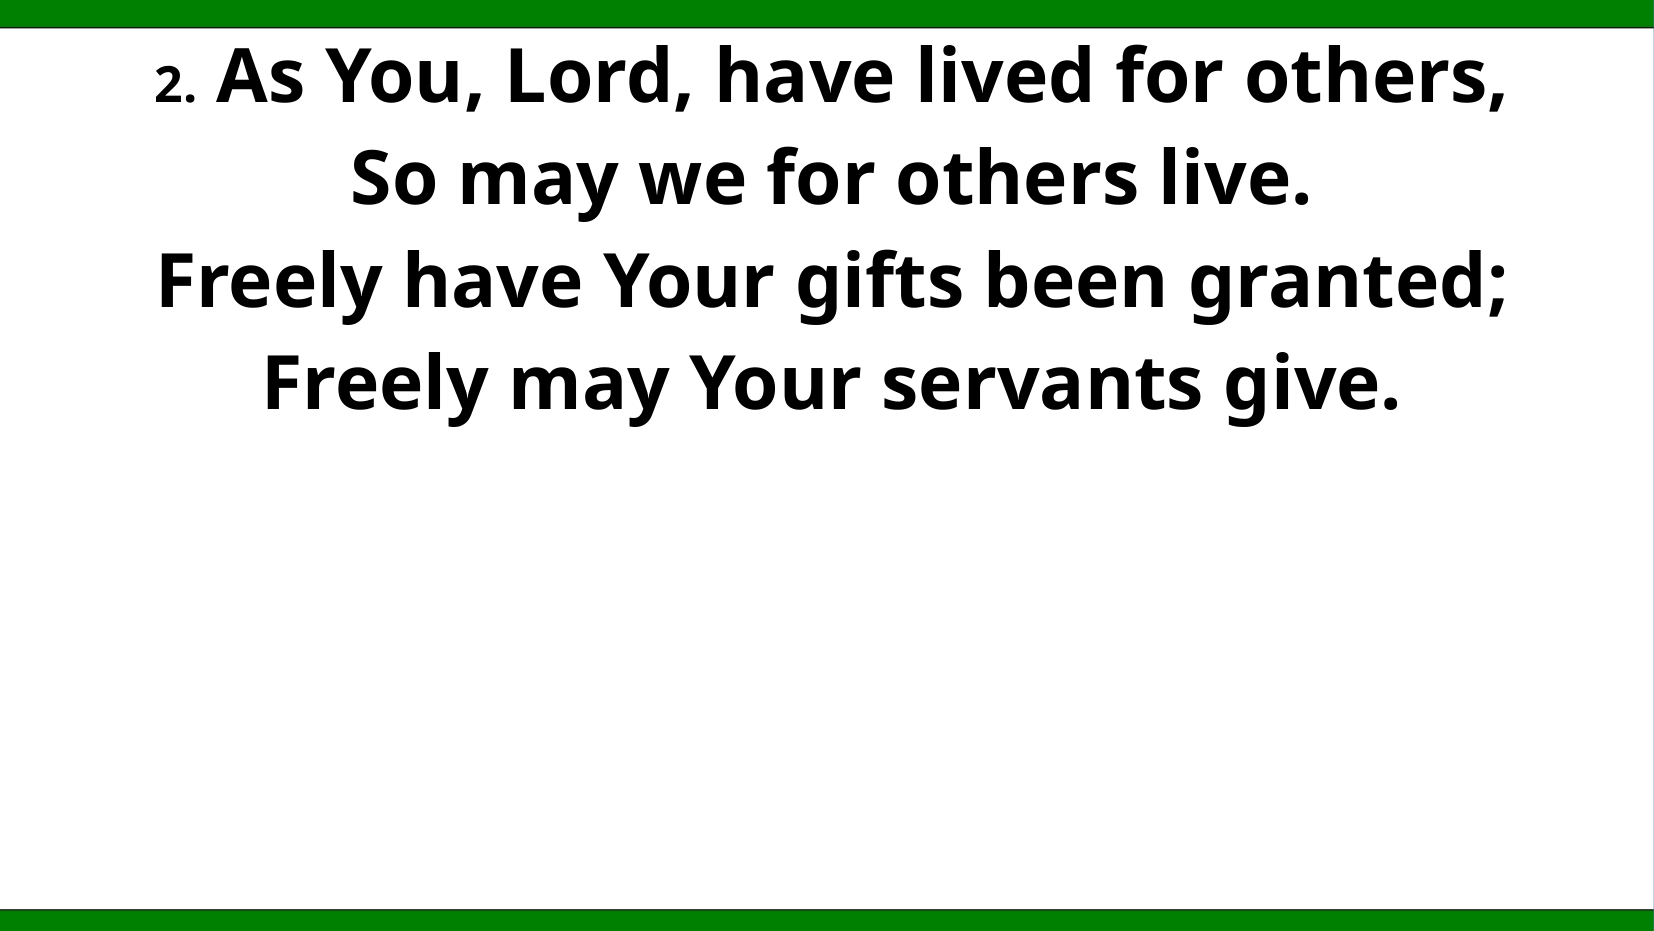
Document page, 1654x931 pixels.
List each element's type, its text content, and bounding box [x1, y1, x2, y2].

picture [0, 0, 1654, 931]
text_box 2. As You, Lord, have lived for others, So may we for others live. Freely have Your gifts been granted; Freely may Your servants give. [75, 15, 1591, 430]
